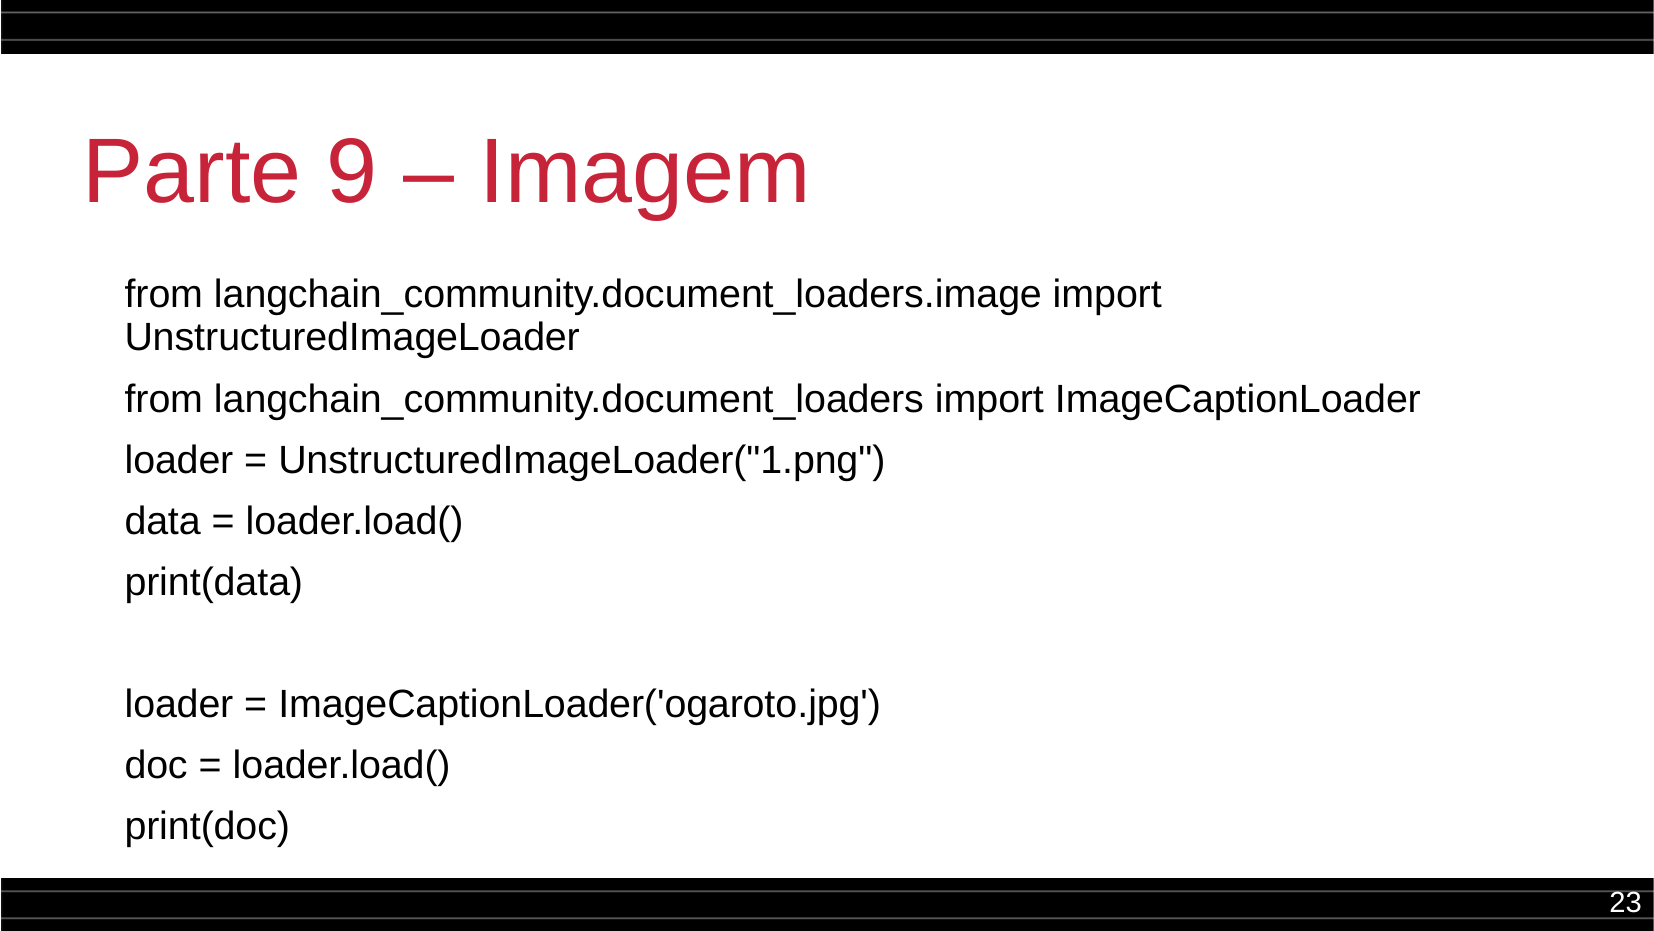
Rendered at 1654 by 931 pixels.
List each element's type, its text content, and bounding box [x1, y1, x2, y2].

title Parte 9 – Imagem [82, 92, 1571, 248]
picture [1, 878, 1654, 931]
picture [1, 0, 1654, 54]
list from langchain_community.document_loaders.image import UnstructuredImageLoader from langchain_community.document_loaders import ImageCaptionLoader loader = UnstructuredImageLoader("1.png") data = loader.load() print(data) loader = ImageCaptionLoader('ogaroto.jpg') doc = loader.load() print(doc) [82, 271, 1571, 857]
